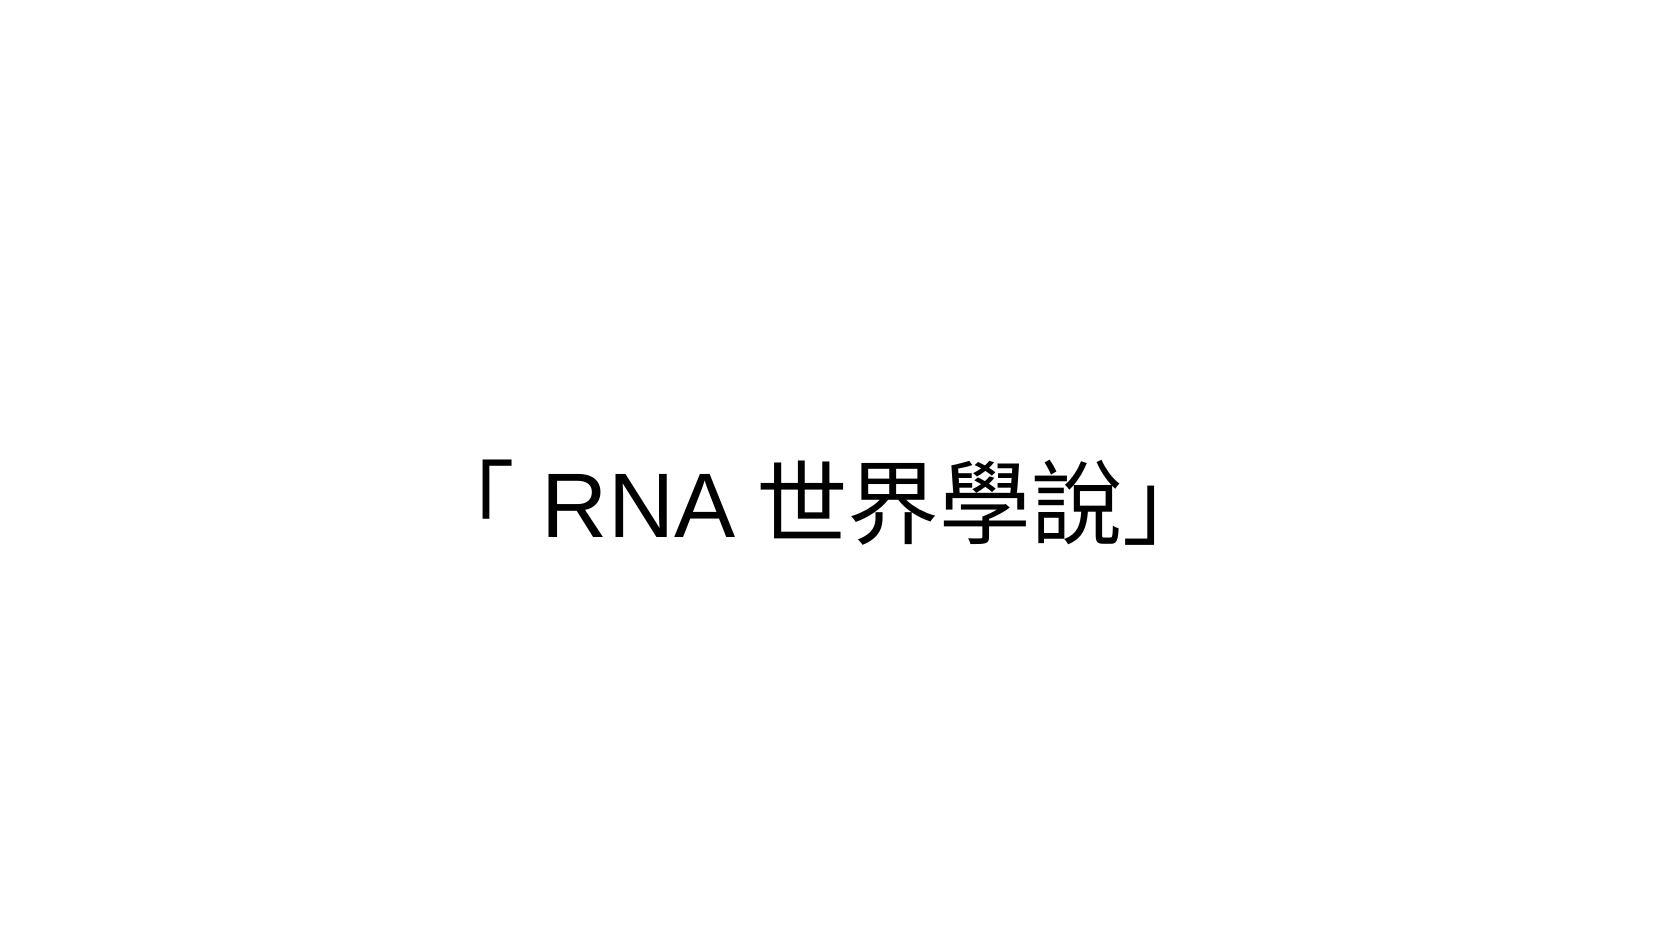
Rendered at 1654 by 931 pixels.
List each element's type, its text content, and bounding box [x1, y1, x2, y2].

title 「RNA世界學說」 [75, 420, 1564, 576]
